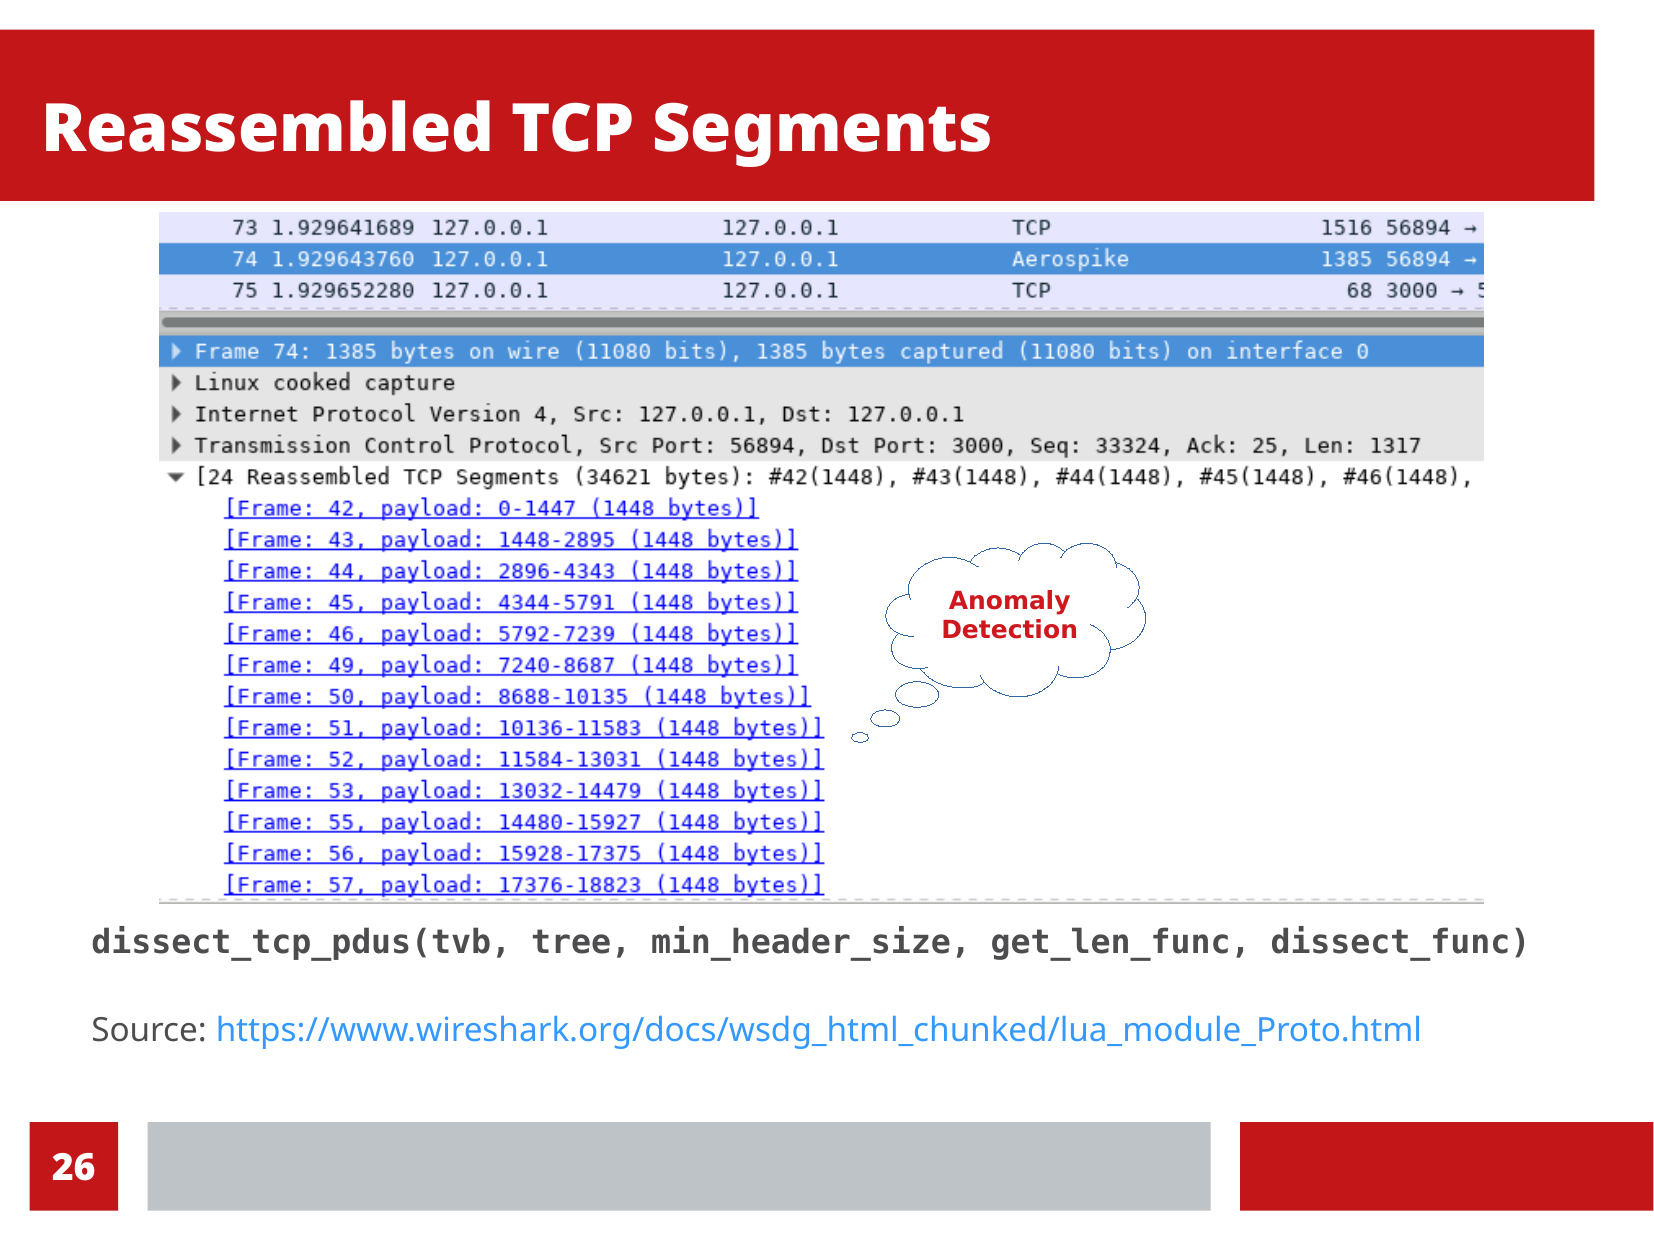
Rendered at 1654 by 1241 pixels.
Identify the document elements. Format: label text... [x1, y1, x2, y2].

picture [159, 212, 1484, 904]
title Reassembled TCP Segments [41, 53, 1577, 172]
text_box Anomaly Detection [909, 578, 1111, 653]
text_box dissect_tcp_pdus(tvb, tree, min_header_size, get_len_func, dissect_func) Source: https://www.wireshark.org/docs/wsdg_html_chunked/lua_module_Proto.html [76, 915, 1613, 1046]
